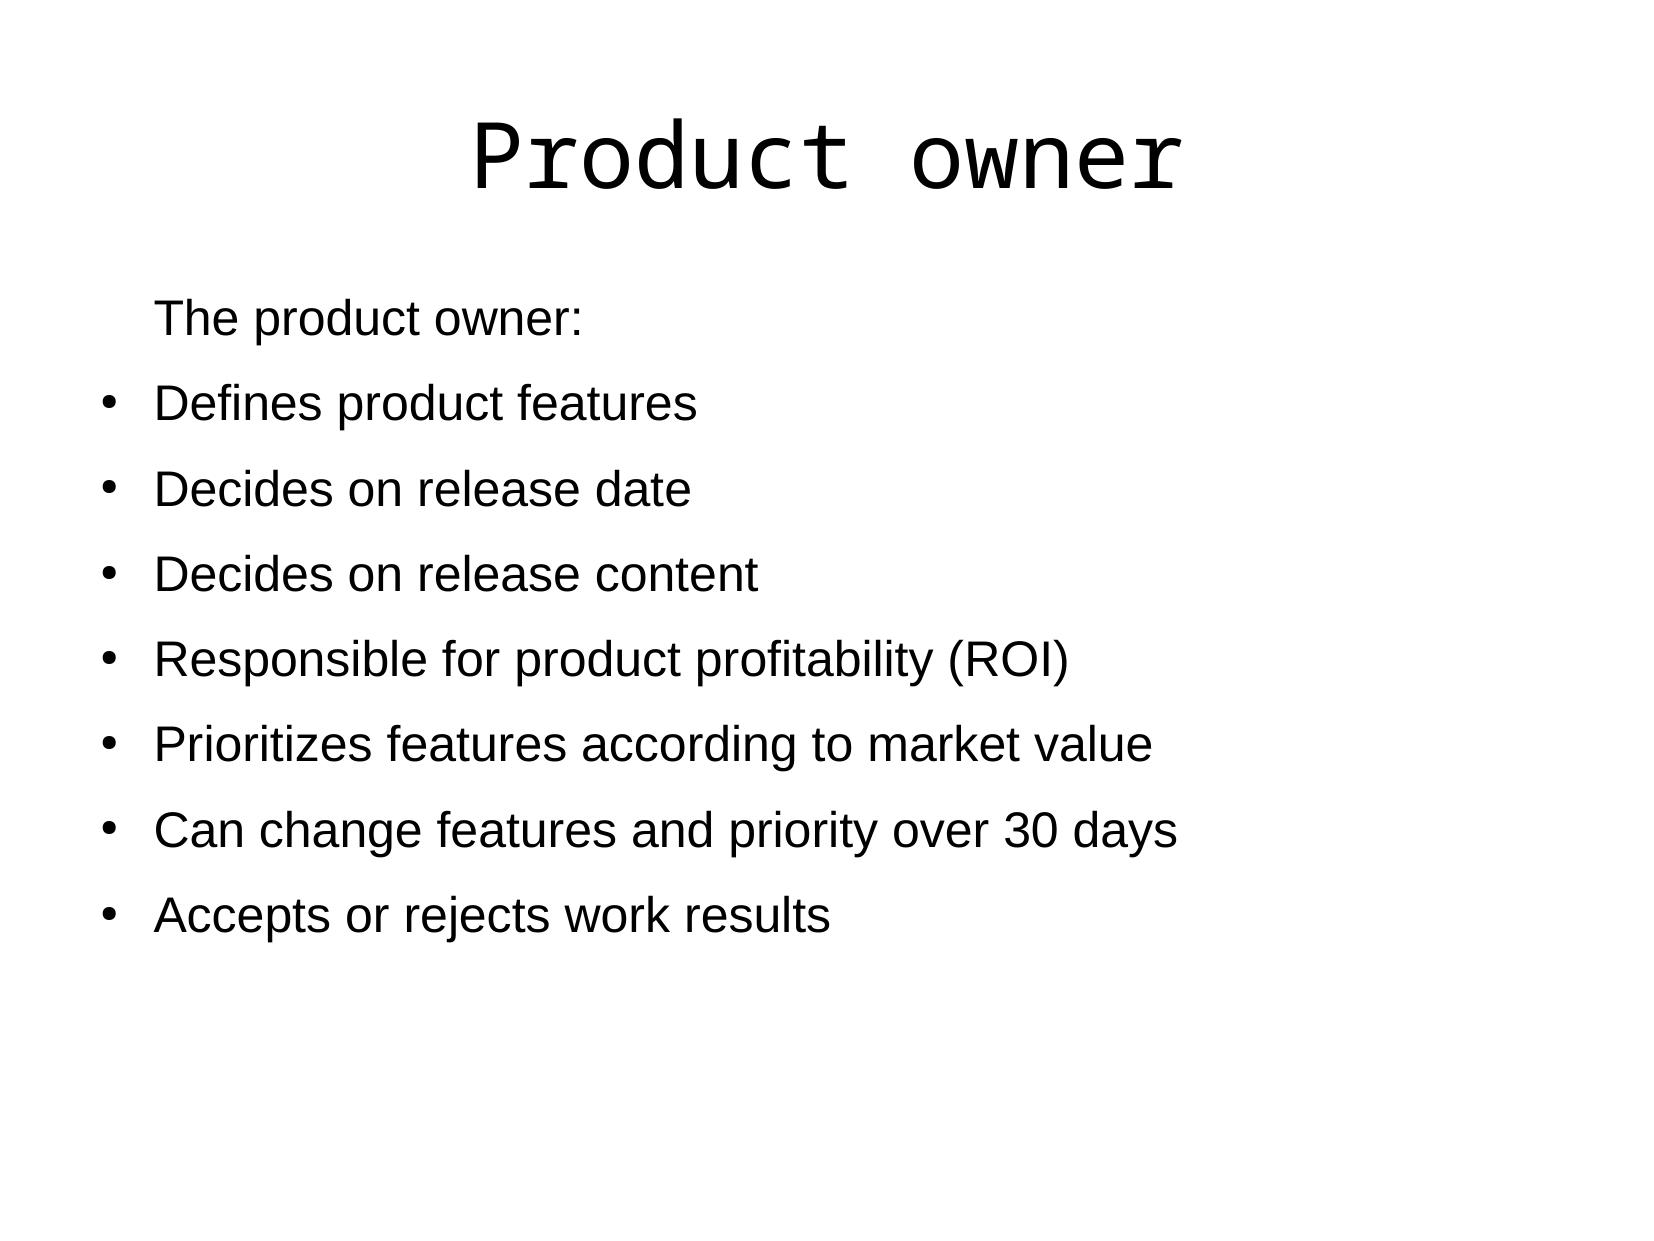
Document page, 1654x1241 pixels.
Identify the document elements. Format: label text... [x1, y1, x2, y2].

title Product owner [82, 49, 1571, 257]
list The product owner: Defines product features Decides on release date Decides on release content Responsible for product profitability (ROI) Prioritizes features according to market value Can change features and priority over 30 days Accepts or rejects work results [82, 290, 1571, 1010]
